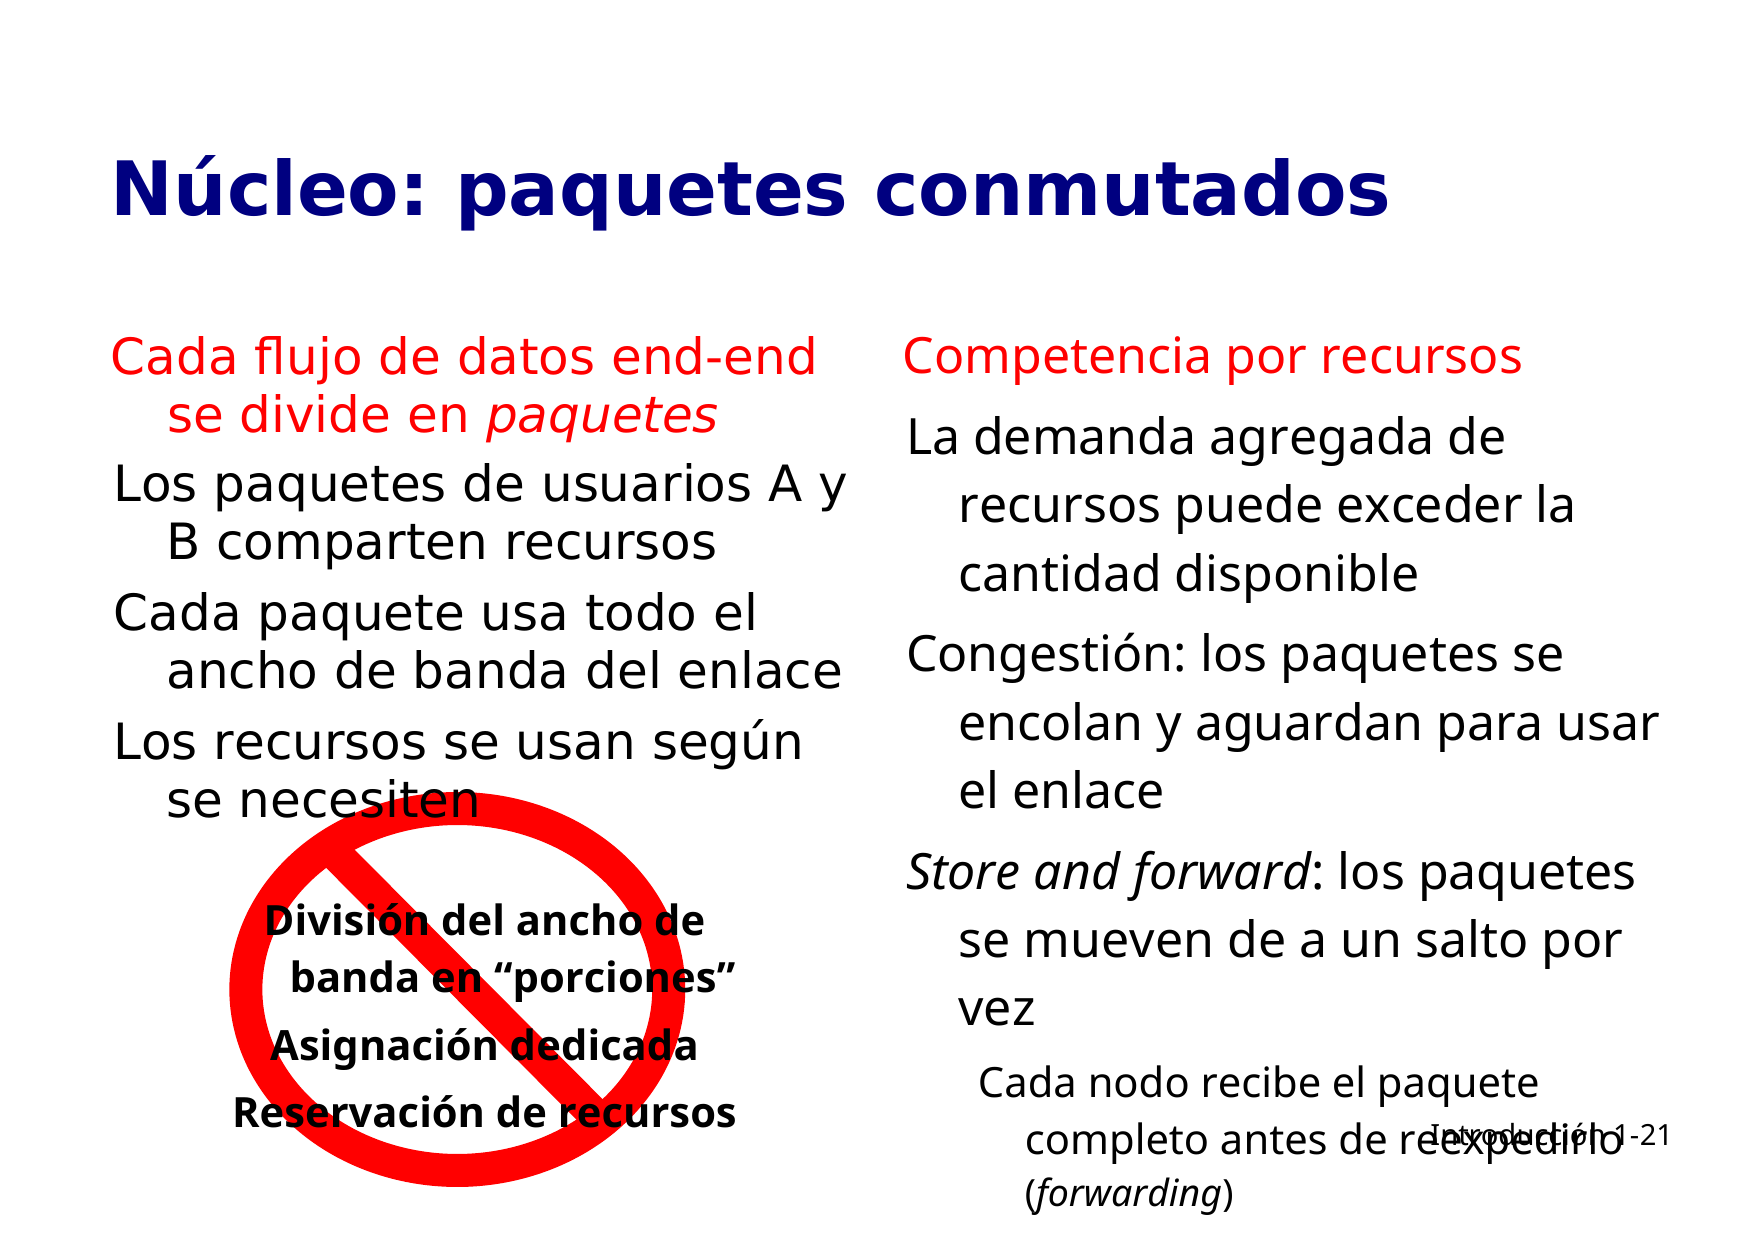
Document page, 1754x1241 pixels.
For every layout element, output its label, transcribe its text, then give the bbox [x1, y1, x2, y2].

title Núcleo: paquetes conmutados [96, 78, 1672, 301]
list Competencia por recursos La demanda agregada de recursos puede exceder la cantidad disponible Congestión: los paquetes se encolan y aguardan para usar el enlace Store and forward: los paquetes se mueven de a un salto por vez Cada nodo recibe el paquete completo antes de reexpedirlo (forwarding) [903, 320, 1672, 1235]
list Cada flujo de datos end-end se divide en paquetes Los paquetes de usuarios A y B comparten recursos Cada paquete usa todo el ancho de banda del enlace Los recursos se usan según se necesiten [96, 320, 865, 1118]
